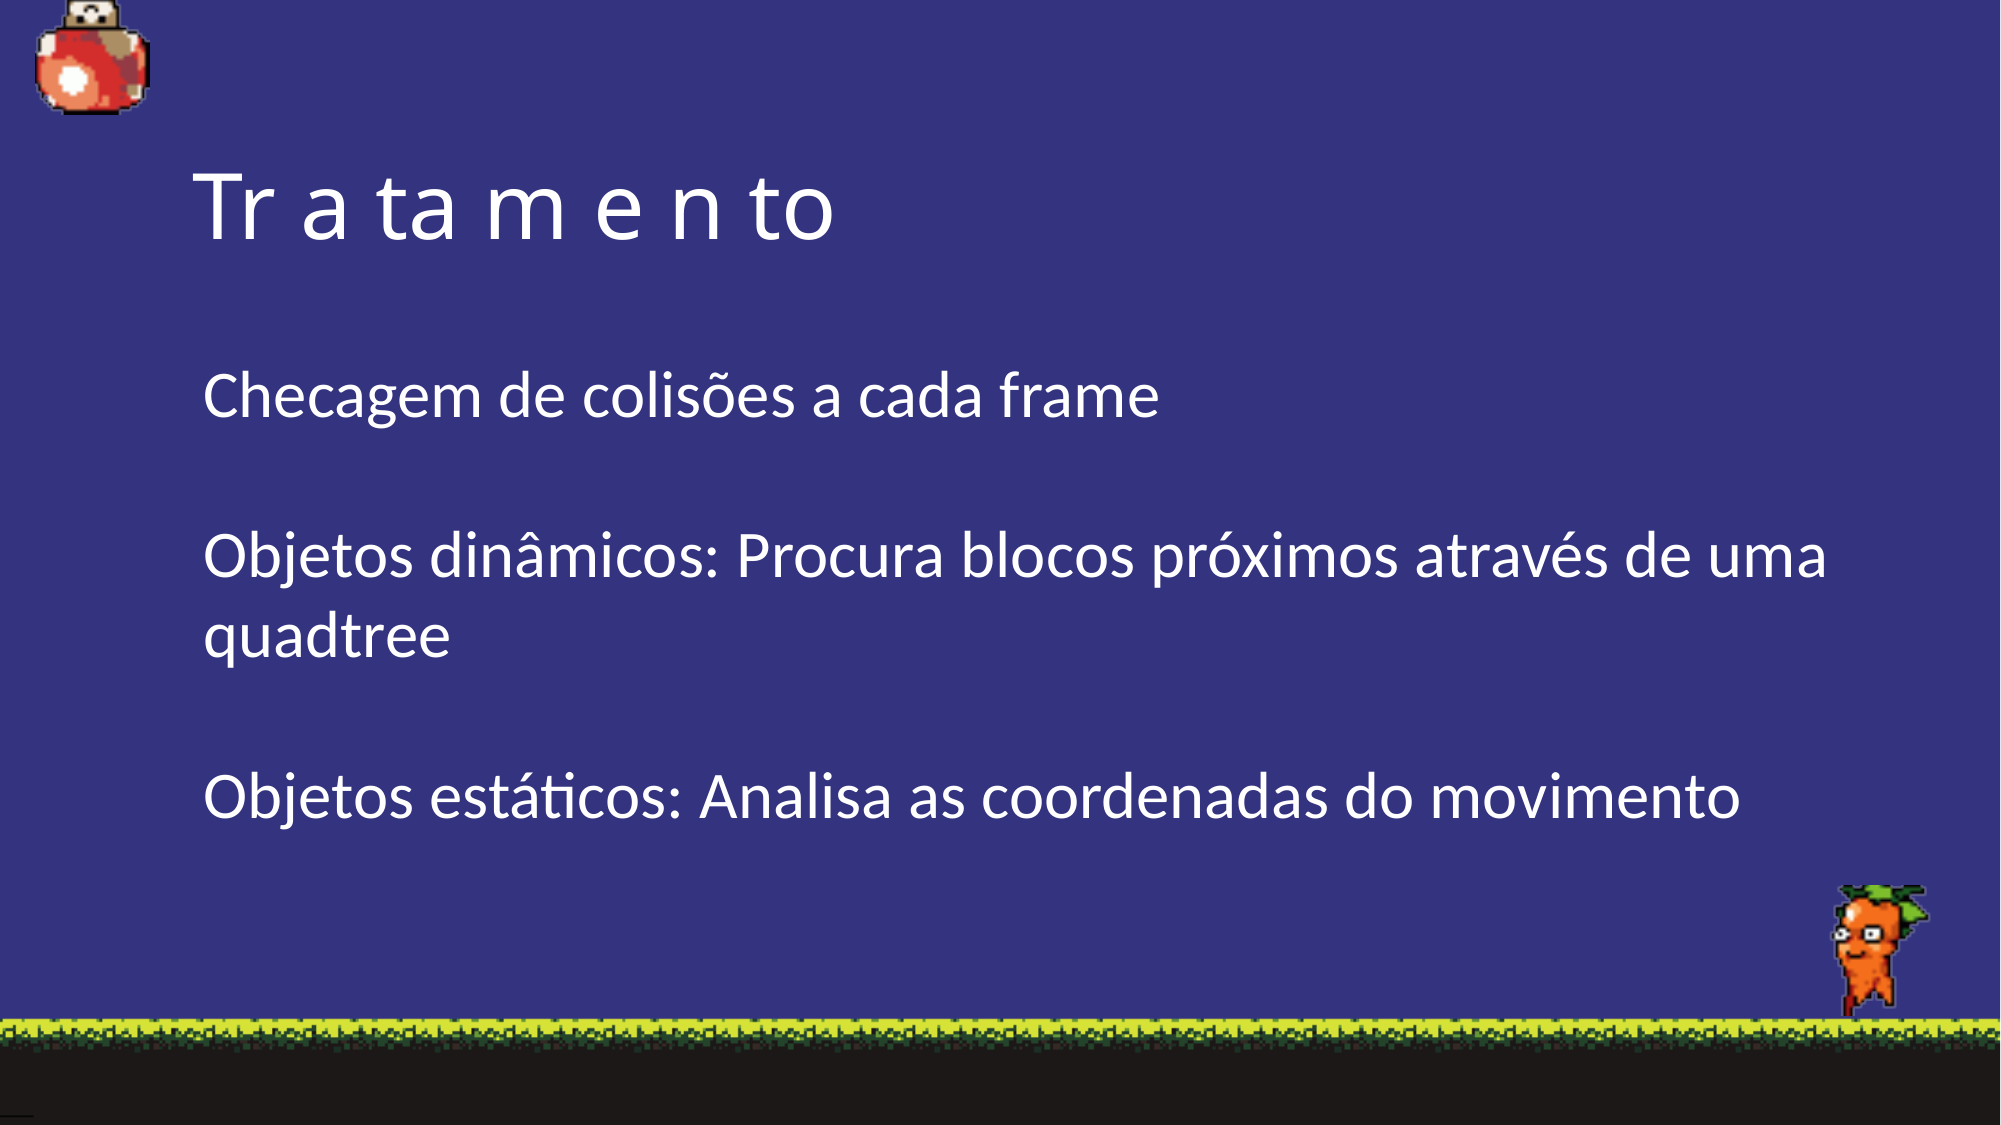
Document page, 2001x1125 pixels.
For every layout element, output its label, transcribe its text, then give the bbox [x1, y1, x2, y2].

title Tr a ta m e n to [177, 94, 1903, 312]
picture [0, 0, 2001, 1125]
title Checagem de colisões a cada frame Objetos dinâmicos: Procura blocos próximos através de uma quadtree Objetos estáticos: Analisa as coordenadas do movimento [188, 283, 1914, 1125]
